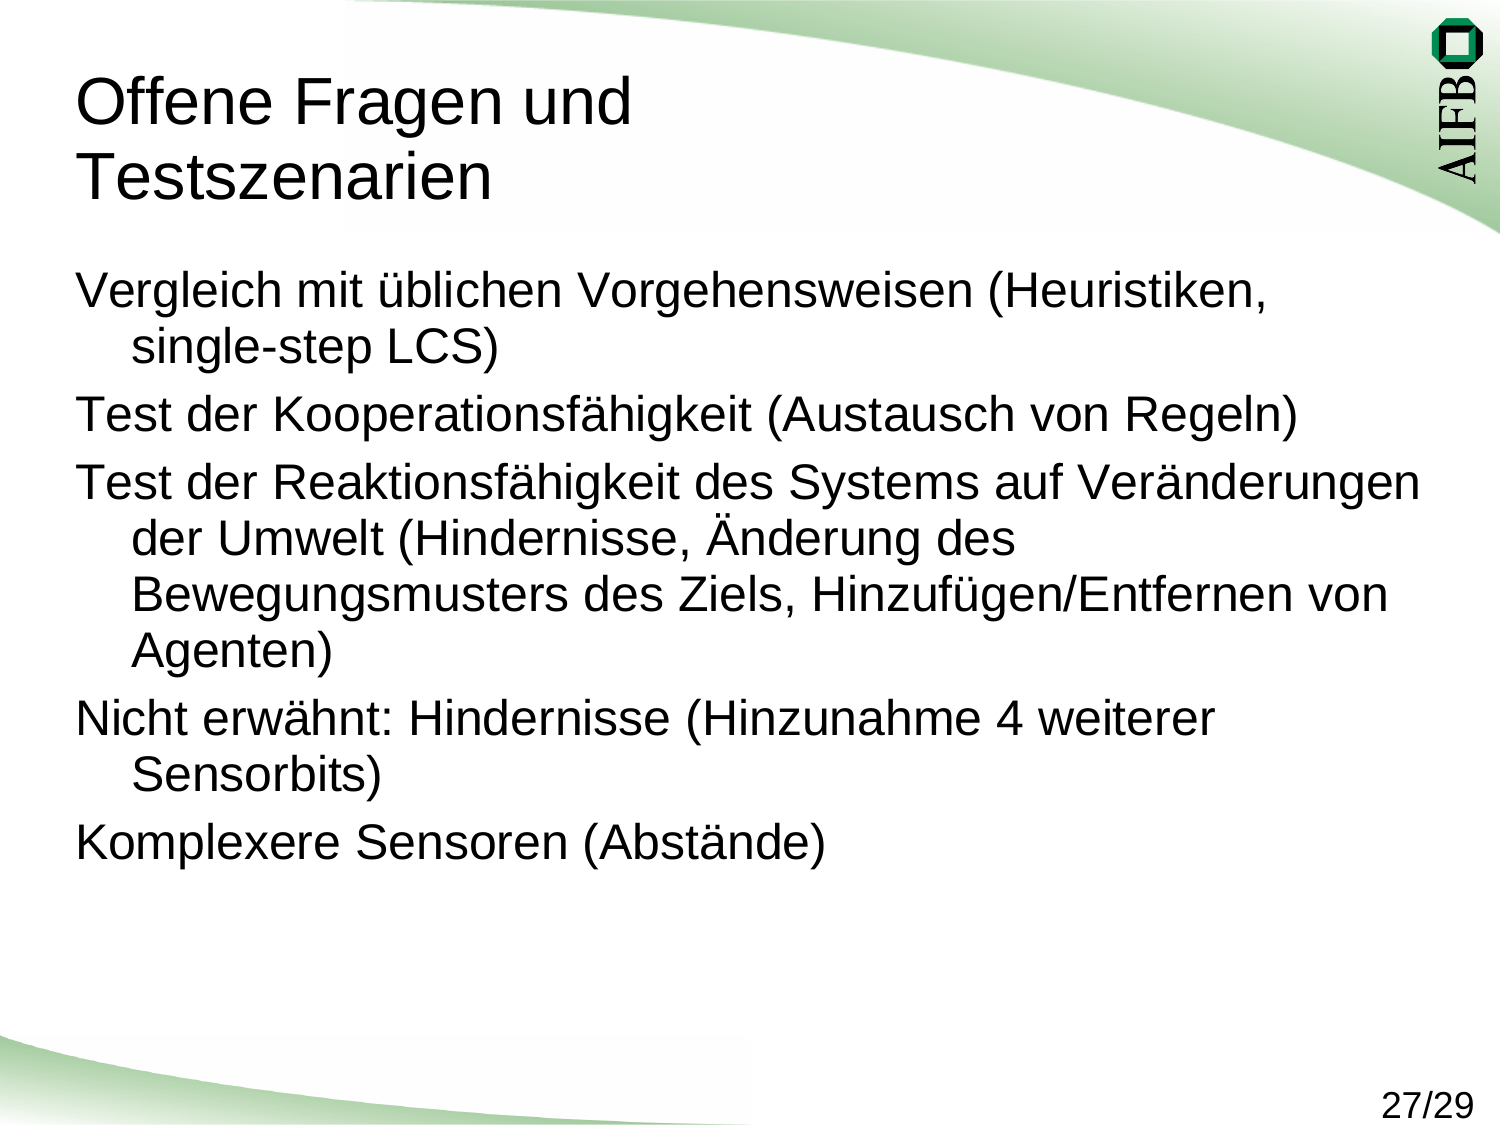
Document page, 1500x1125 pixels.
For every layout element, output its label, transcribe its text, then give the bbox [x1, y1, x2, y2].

title Offene Fragen und Testszenarien [75, 45, 958, 233]
picture [345, 0, 1500, 234]
picture [0, 1035, 751, 1125]
list Vergleich mit üblichen Vorgehensweisen (Heuristiken, single-step LCS) Test der Kooperationsfähigkeit (Austausch von Regeln) Test der Reaktionsfähigkeit des Systems auf Veränderungen der Umwelt (Hindernisse, Änderung des Bewegungsmusters des Ziels, Hinzufügen/Entfernen von Agenten) Nicht erwähnt: Hindernisse (Hinzunahme 4 weiterer Sensorbits) Komplexere Sensoren (Abstände) [75, 262, 1426, 1057]
